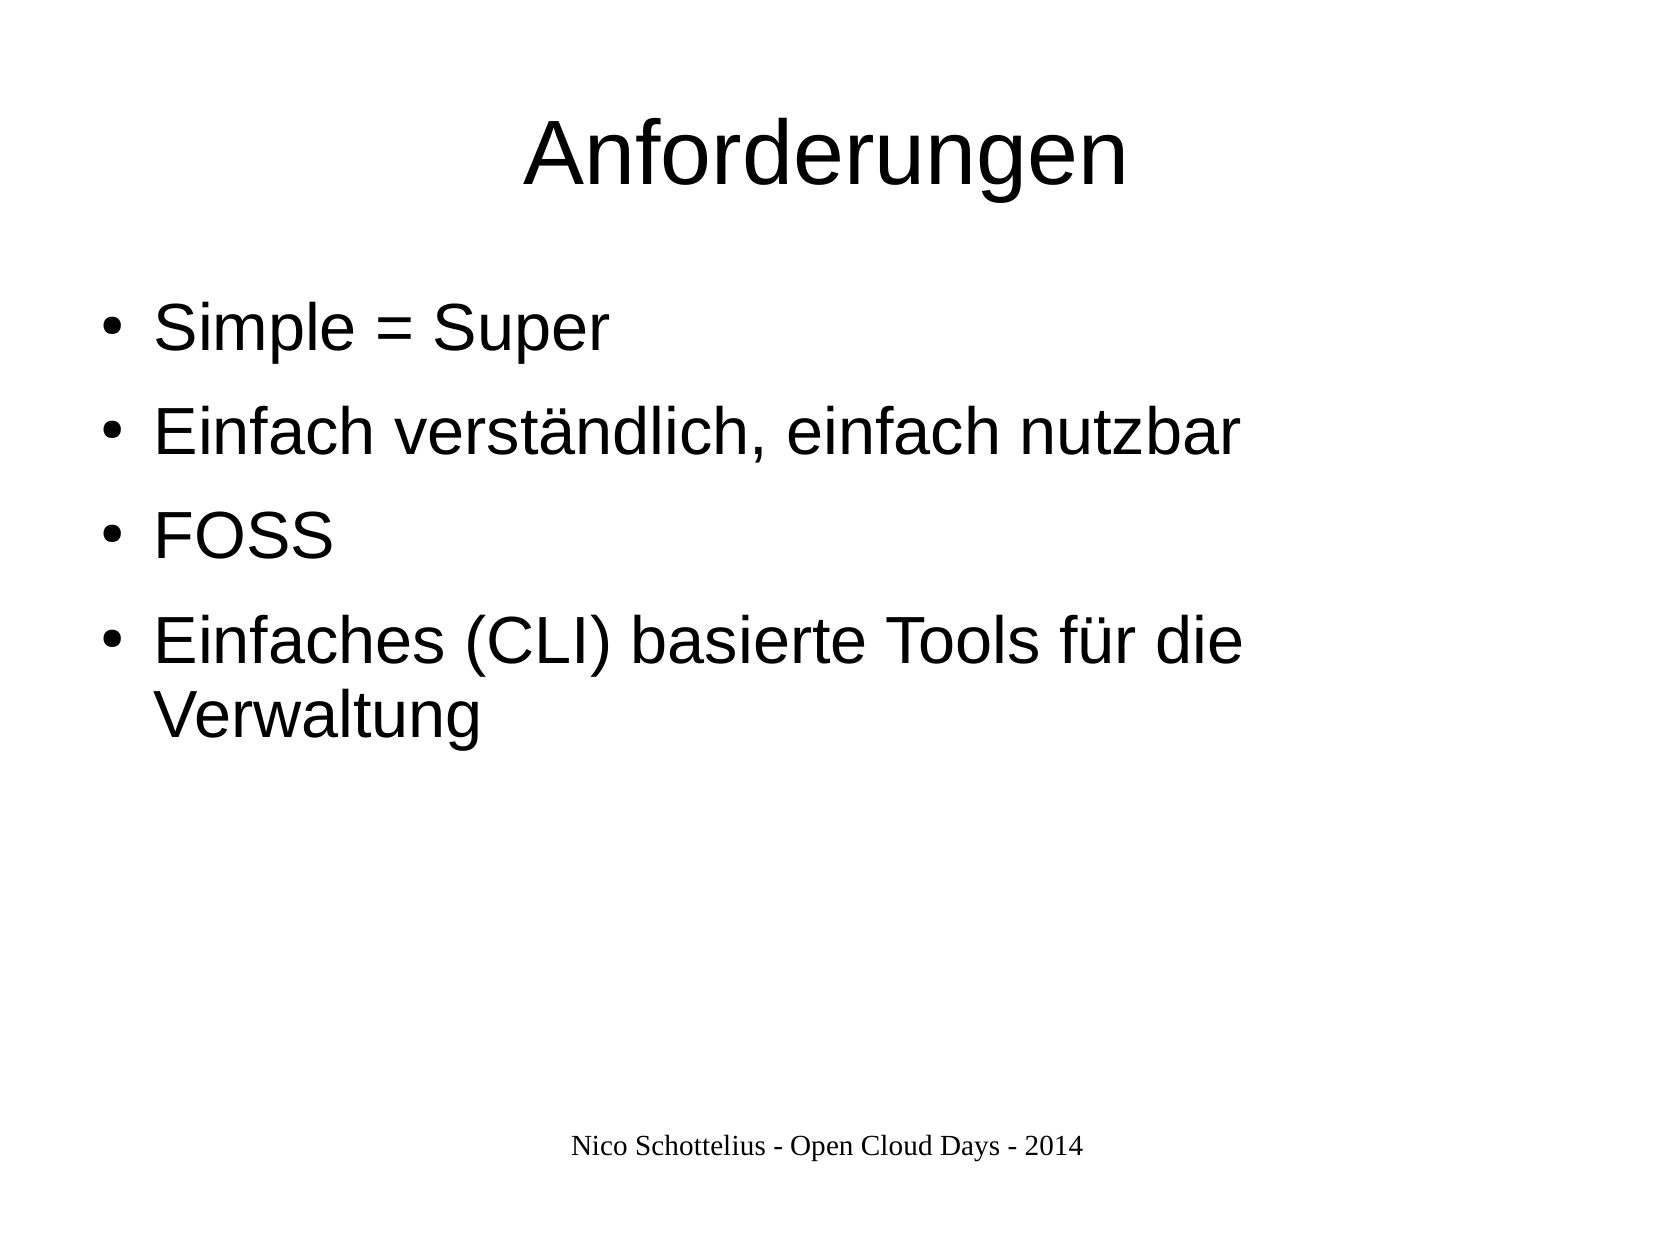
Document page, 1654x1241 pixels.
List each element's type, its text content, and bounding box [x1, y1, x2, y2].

title Anforderungen [82, 49, 1571, 257]
list Simple = Super Einfach verständlich, einfach nutzbar FOSS Einfaches (CLI) basierte Tools für die Verwaltung [82, 290, 1538, 1010]
